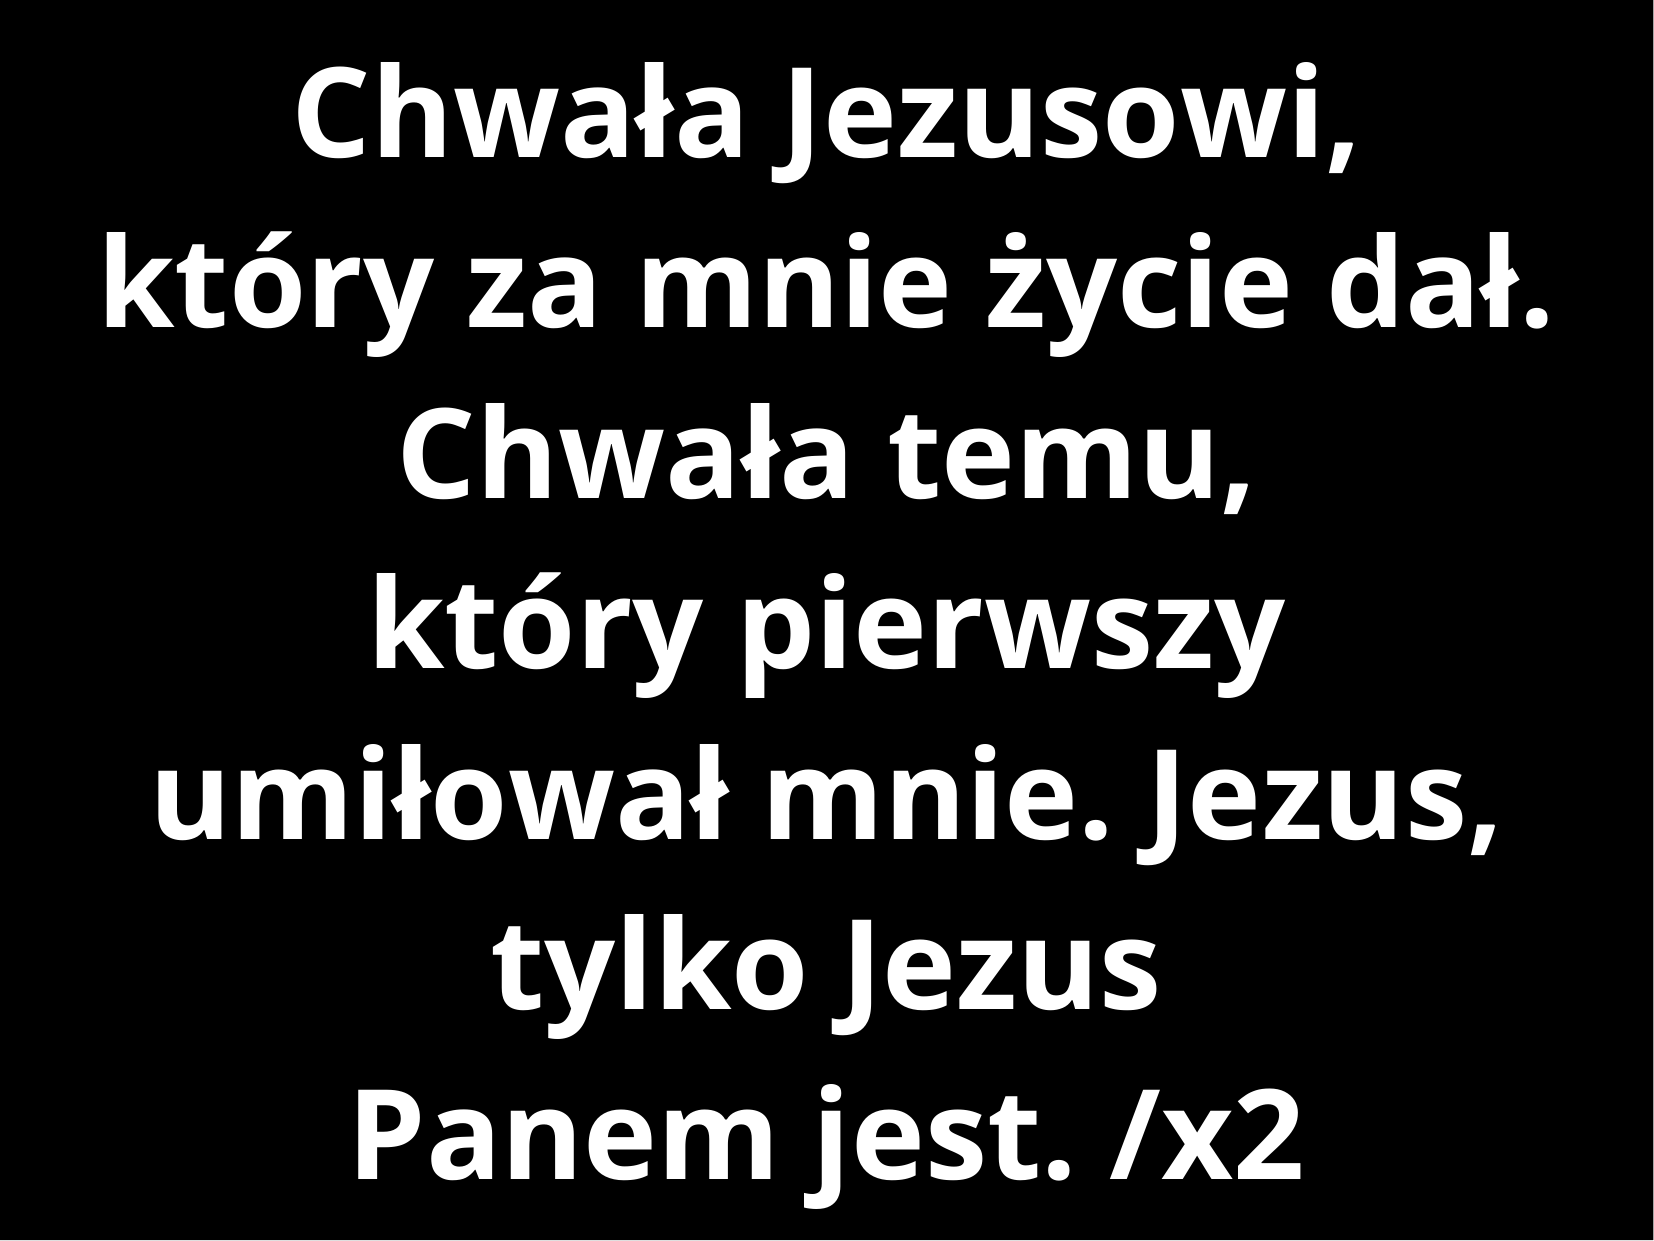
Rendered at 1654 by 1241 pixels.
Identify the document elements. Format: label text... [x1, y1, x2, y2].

title Chwała Jezusowi, który za mnie życie dał. Chwała temu, który pierwszy umiłował mnie. Jezus, tylko Jezus Panem jest. /x2 [0, 0, 1654, 1241]
